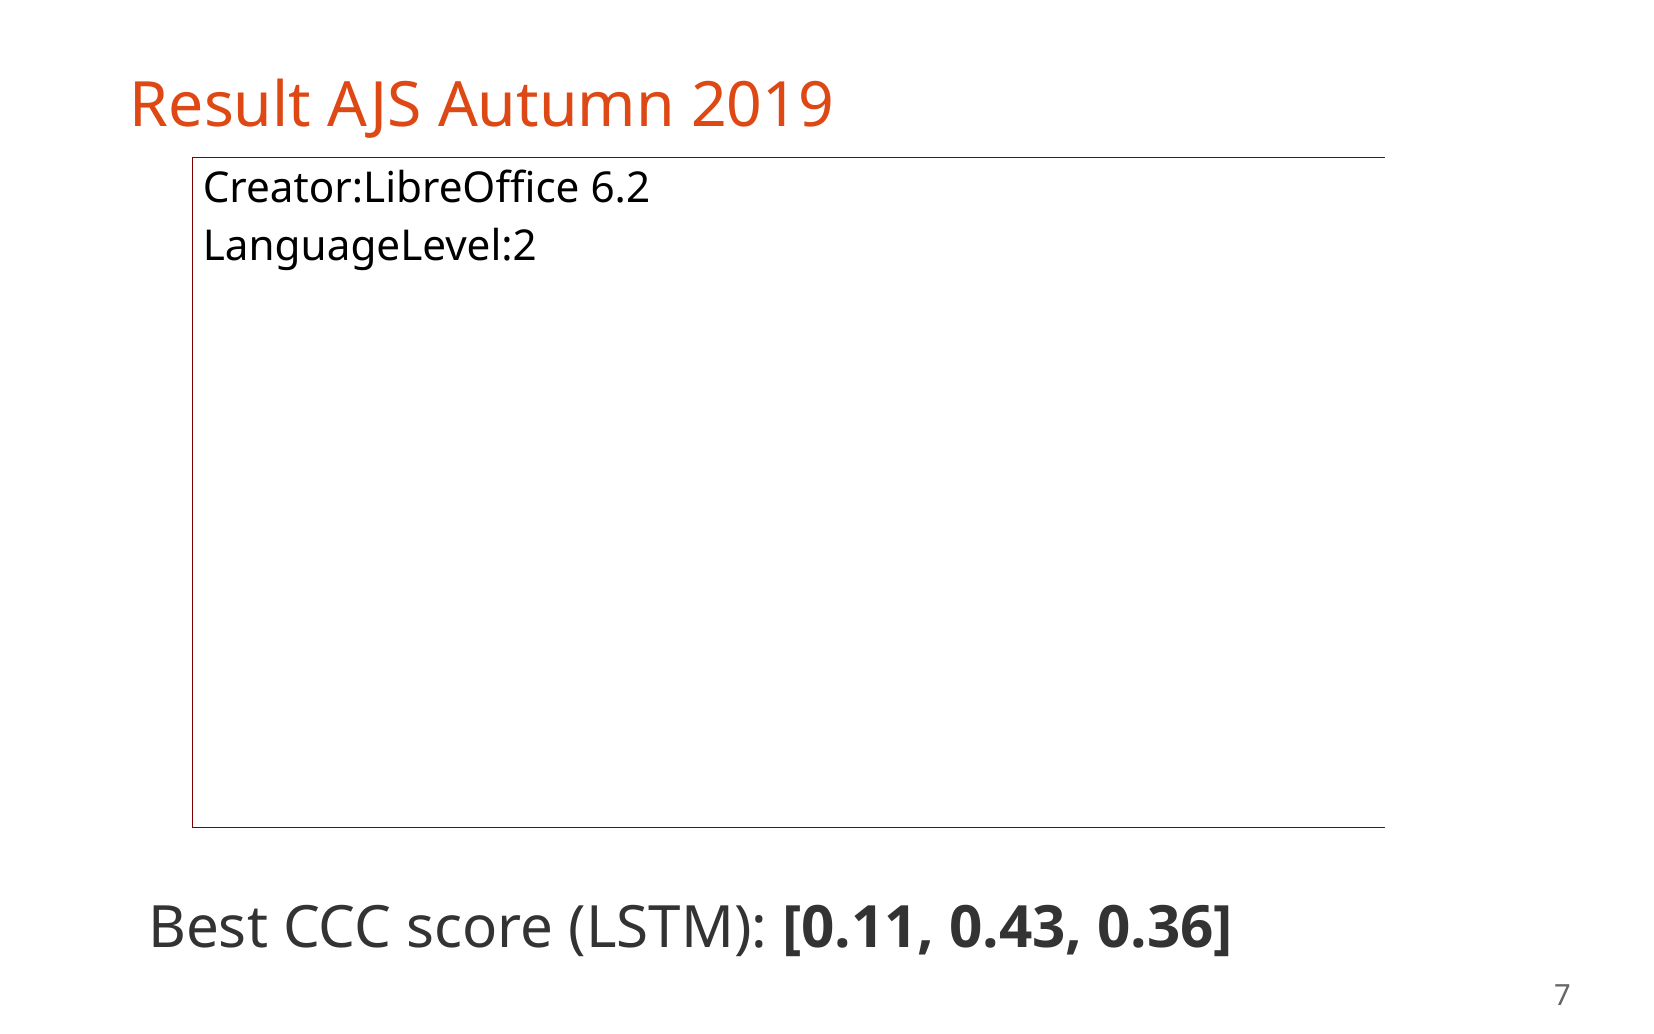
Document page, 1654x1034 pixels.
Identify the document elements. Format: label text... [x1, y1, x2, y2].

picture [188, 154, 1385, 828]
text_box Best CCC score (LSTM): [0.11, 0.43, 0.36] [133, 877, 1552, 958]
title Result AJS Autumn 2019 [129, 49, 1518, 155]
